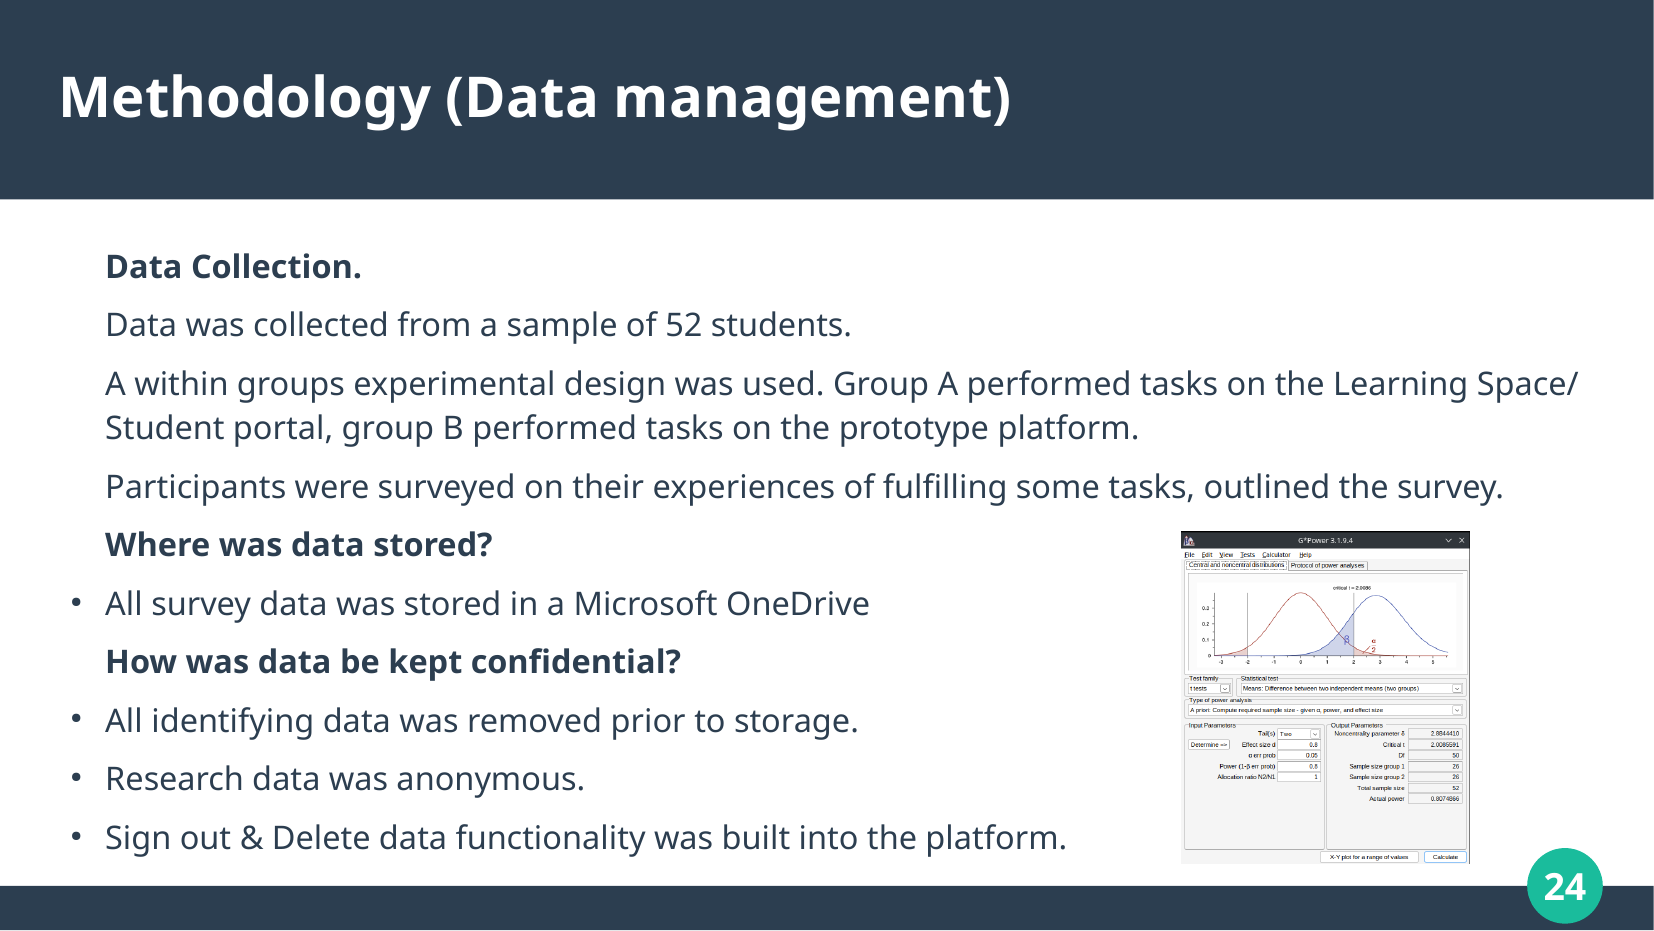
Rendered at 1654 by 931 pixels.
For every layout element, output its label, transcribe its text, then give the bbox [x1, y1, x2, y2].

picture [1181, 531, 1470, 864]
title Methodology (Data management) [59, 37, 1595, 155]
list Data Collection. Data was collected from a sample of 52 students. A within groups experimental design was used. Group A performed tasks on the Learning Space/ Student portal, group B performed tasks on the prototype platform. Participants were surveyed on their experiences of fulfilling some tasks, outlined the survey. Where was data stored? All survey data was stored in a Microsoft OneDrive How was data be kept confidential? All identifying data was removed prior to storage. Research data was anonymous. Sign out & Delete data functionality was built into the platform. [59, 243, 1595, 864]
